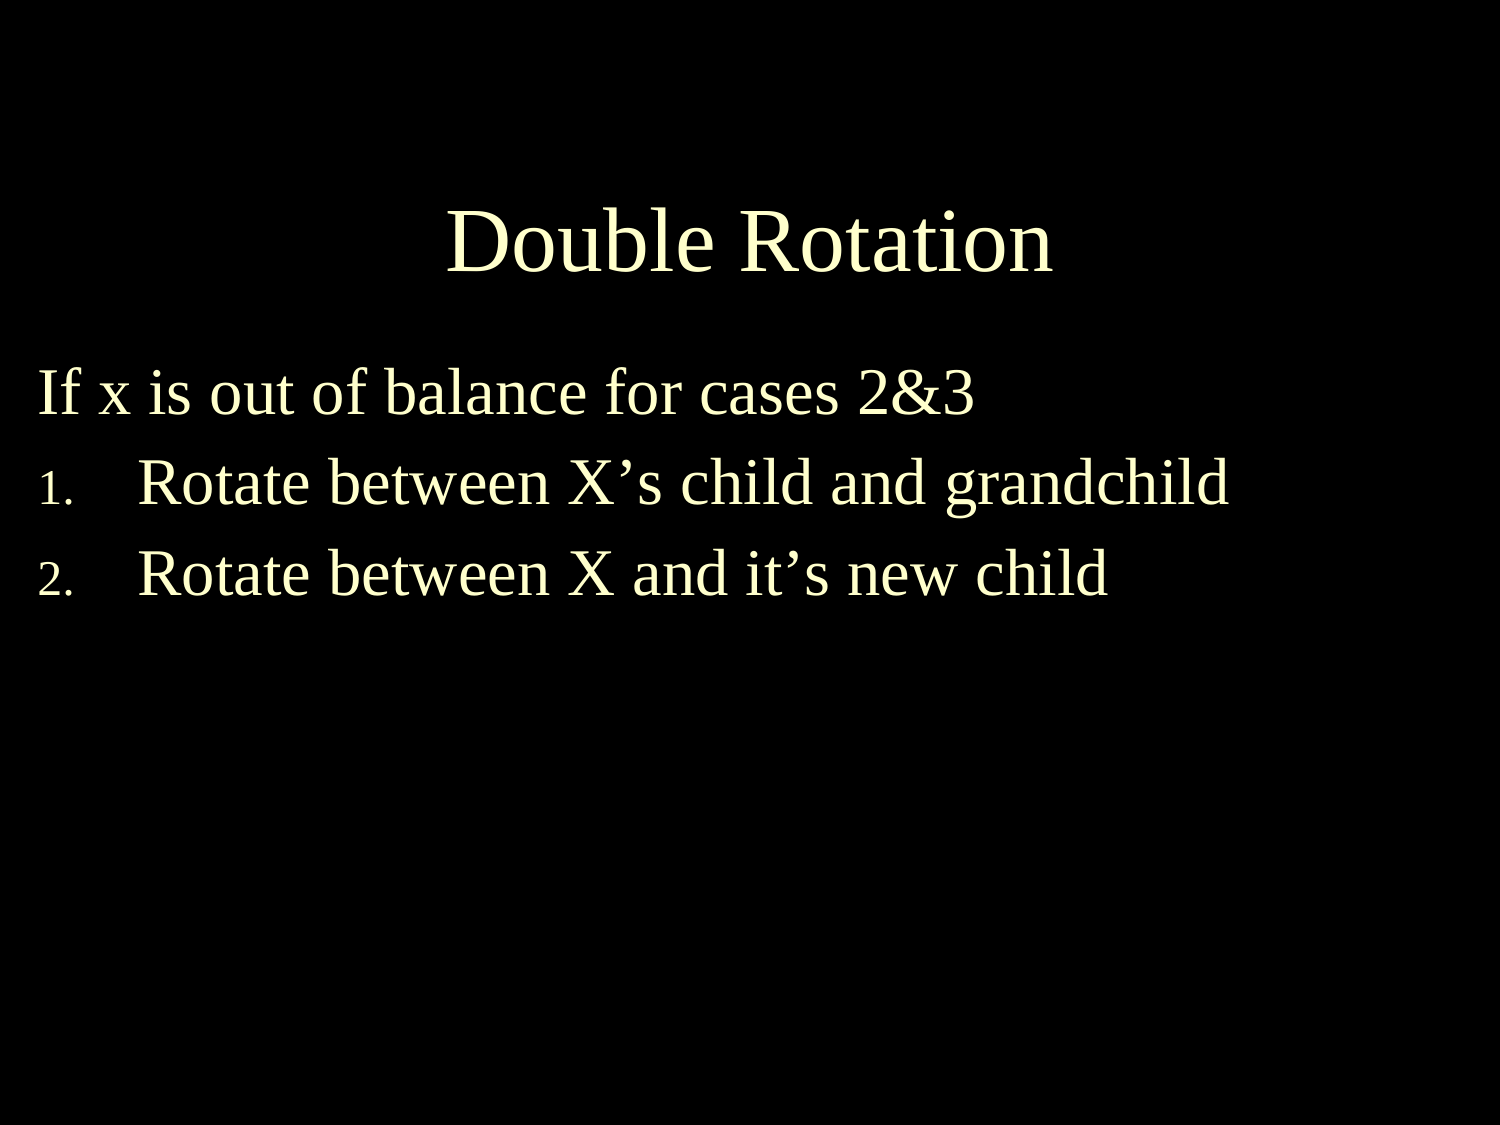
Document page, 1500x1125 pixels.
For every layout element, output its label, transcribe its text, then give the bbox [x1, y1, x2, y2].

list If x is out of balance for cases 2&3 Rotate between X’s child and grandchild Rotate between X and it’s new child [22, 347, 1482, 1026]
title Double Rotation [22, 145, 1480, 336]
